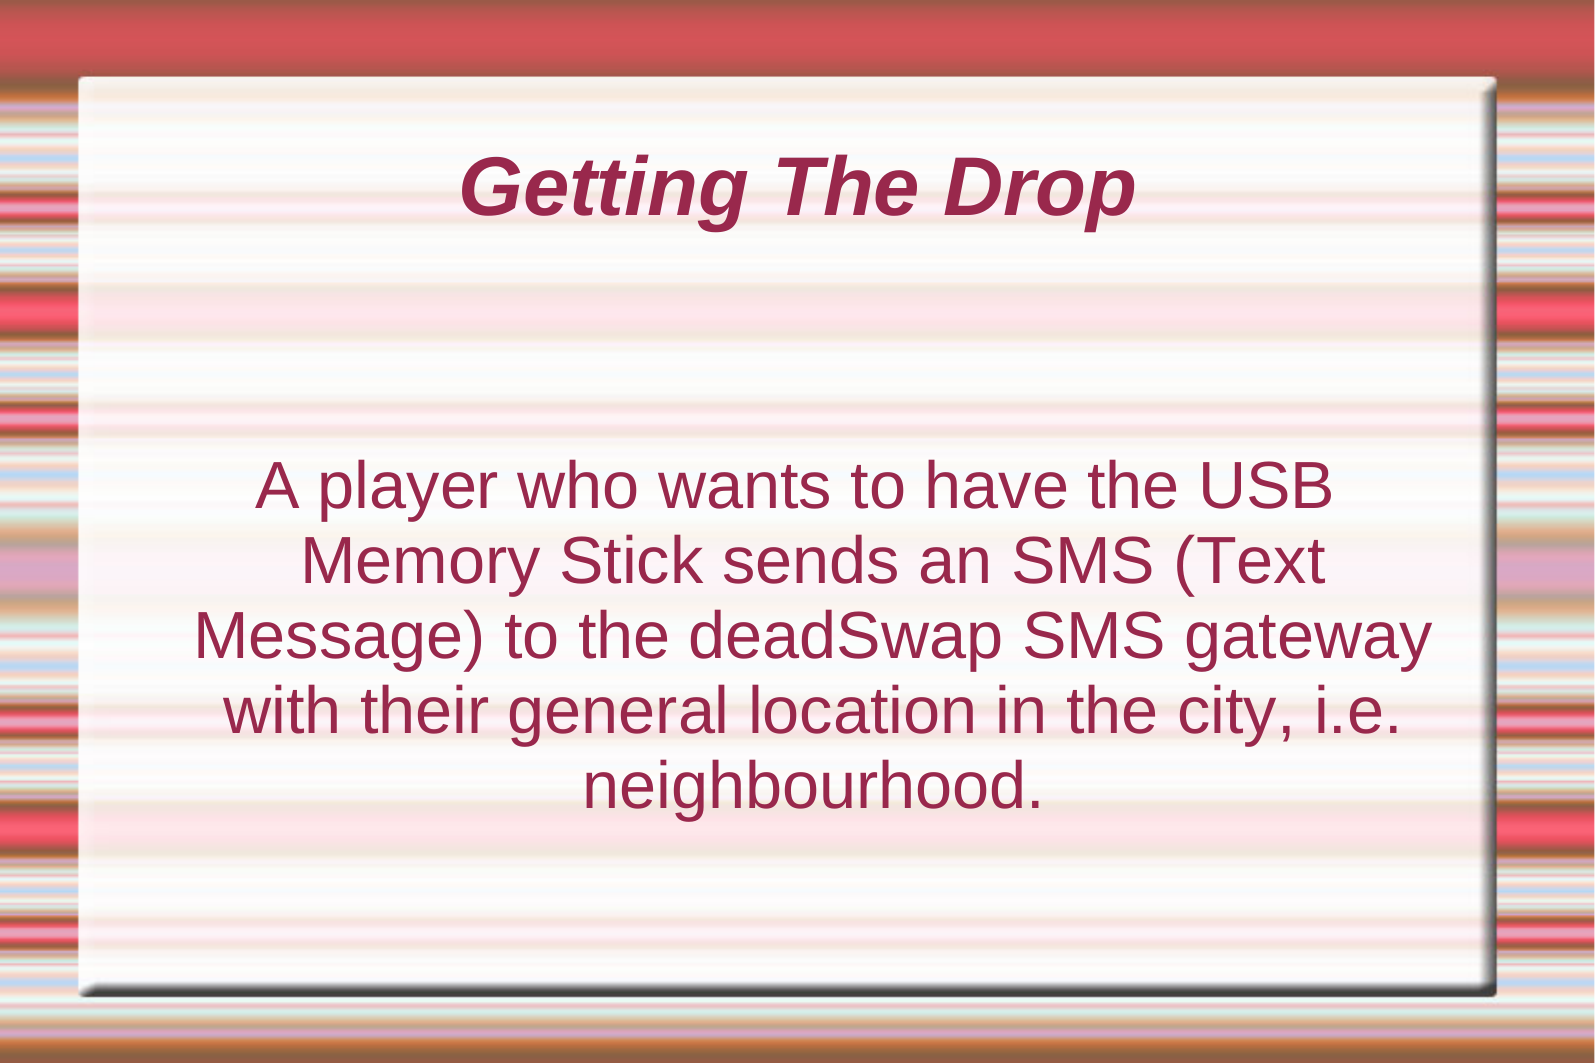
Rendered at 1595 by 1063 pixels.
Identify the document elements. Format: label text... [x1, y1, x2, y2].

subtitle A player who wants to have the USB Memory Stick sends an SMS (Text Message) to the deadSwap SMS gateway with their general location in the city, i.e. neighbourhood. [130, 300, 1462, 971]
title Getting The Drop [117, 98, 1479, 276]
picture [0, 0, 1595, 1063]
